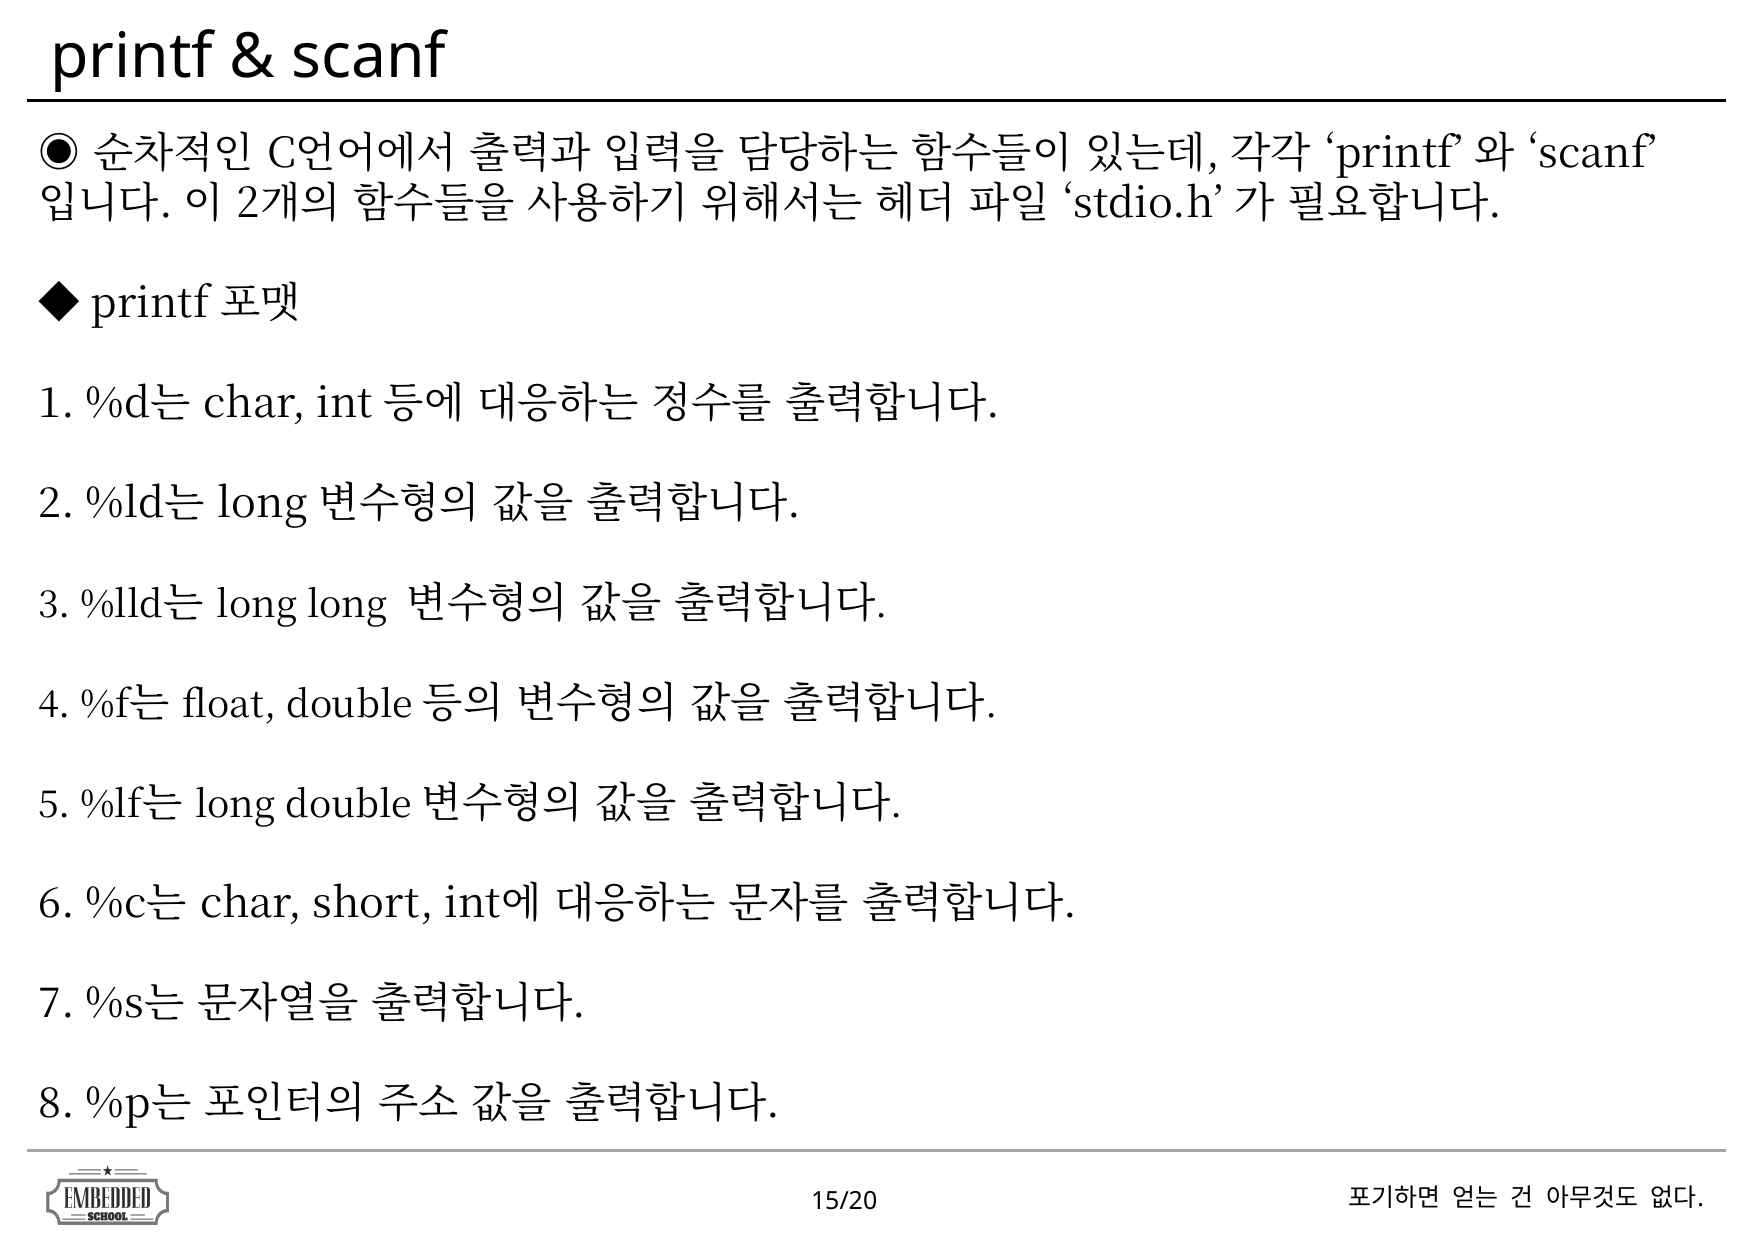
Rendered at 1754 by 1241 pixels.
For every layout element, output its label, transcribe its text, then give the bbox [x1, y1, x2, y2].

text_box ◉ 순차적인 C언어에서 출력과 입력을 담당하는 함수들이 있는데, 각각 ‘printf’ 와 ‘scanf’ 입니다. 이 2개의 함수들을 사용하기 위해서는 헤더 파일 ‘stdio.h’ 가 필요합니다. ◆ printf 포맷 1. %d는 char, int 등에 대응하는 정수를 출력합니다. 2. %ld는 long 변수형의 값을 출력합니다. 3. %lld는 long long 변수형의 값을 출력합니다. 4. %f는 float, double 등의 변수형의 값을 출력합니다. 5. %lf는 long double 변수형의 값을 출력합니다. 6. %c는 char, short, int에 대응하는 문자를 출력합니다. 7. %s는 문자열을 출력합니다. 8. %p는 포인터의 주소 값을 출력합니다. [23, 118, 1725, 1134]
picture [27, 1164, 188, 1231]
text_box printf & scanf [35, 7, 1725, 98]
text_box 15/20 [765, 1177, 923, 1223]
